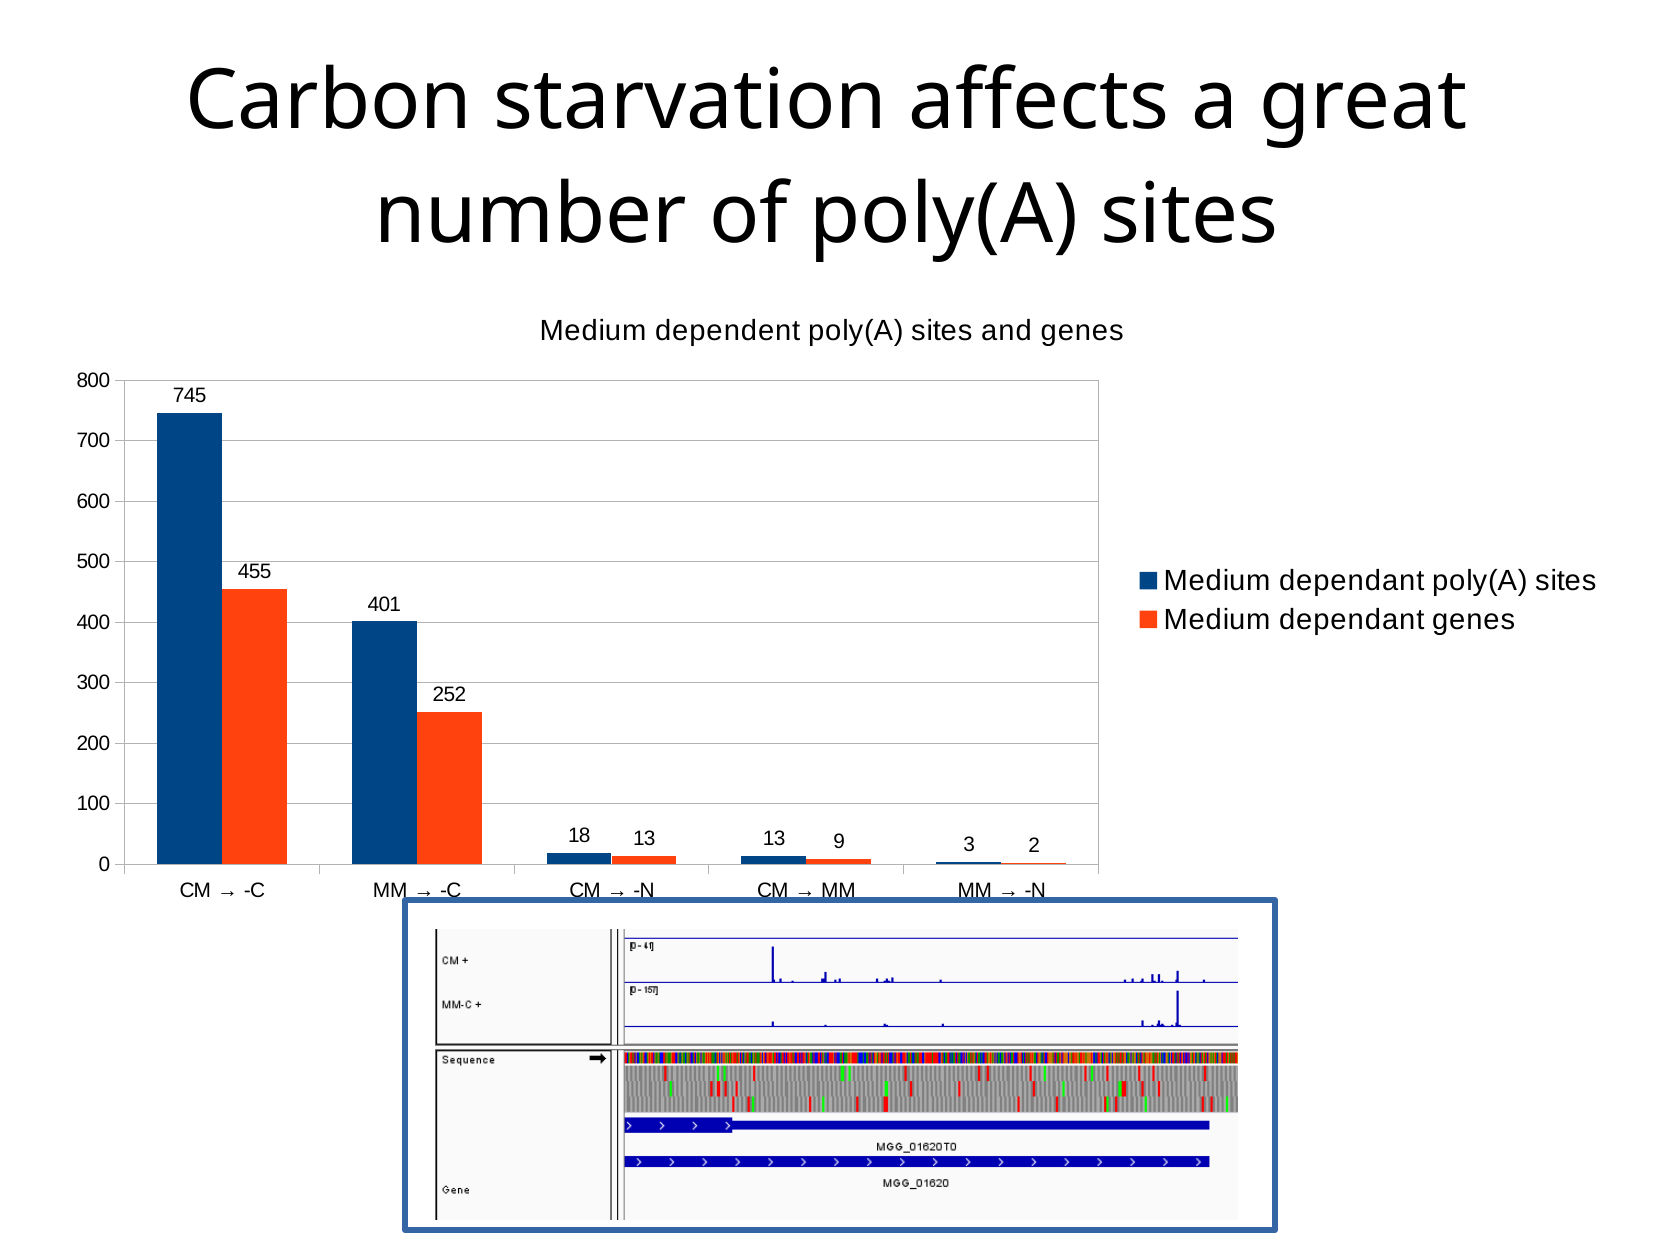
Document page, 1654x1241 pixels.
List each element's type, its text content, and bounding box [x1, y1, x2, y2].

chart [45, 285, 1621, 916]
text_box [405, 900, 1276, 1231]
title Carbon starvation affects a great number of poly(A) sites [82, 49, 1571, 257]
